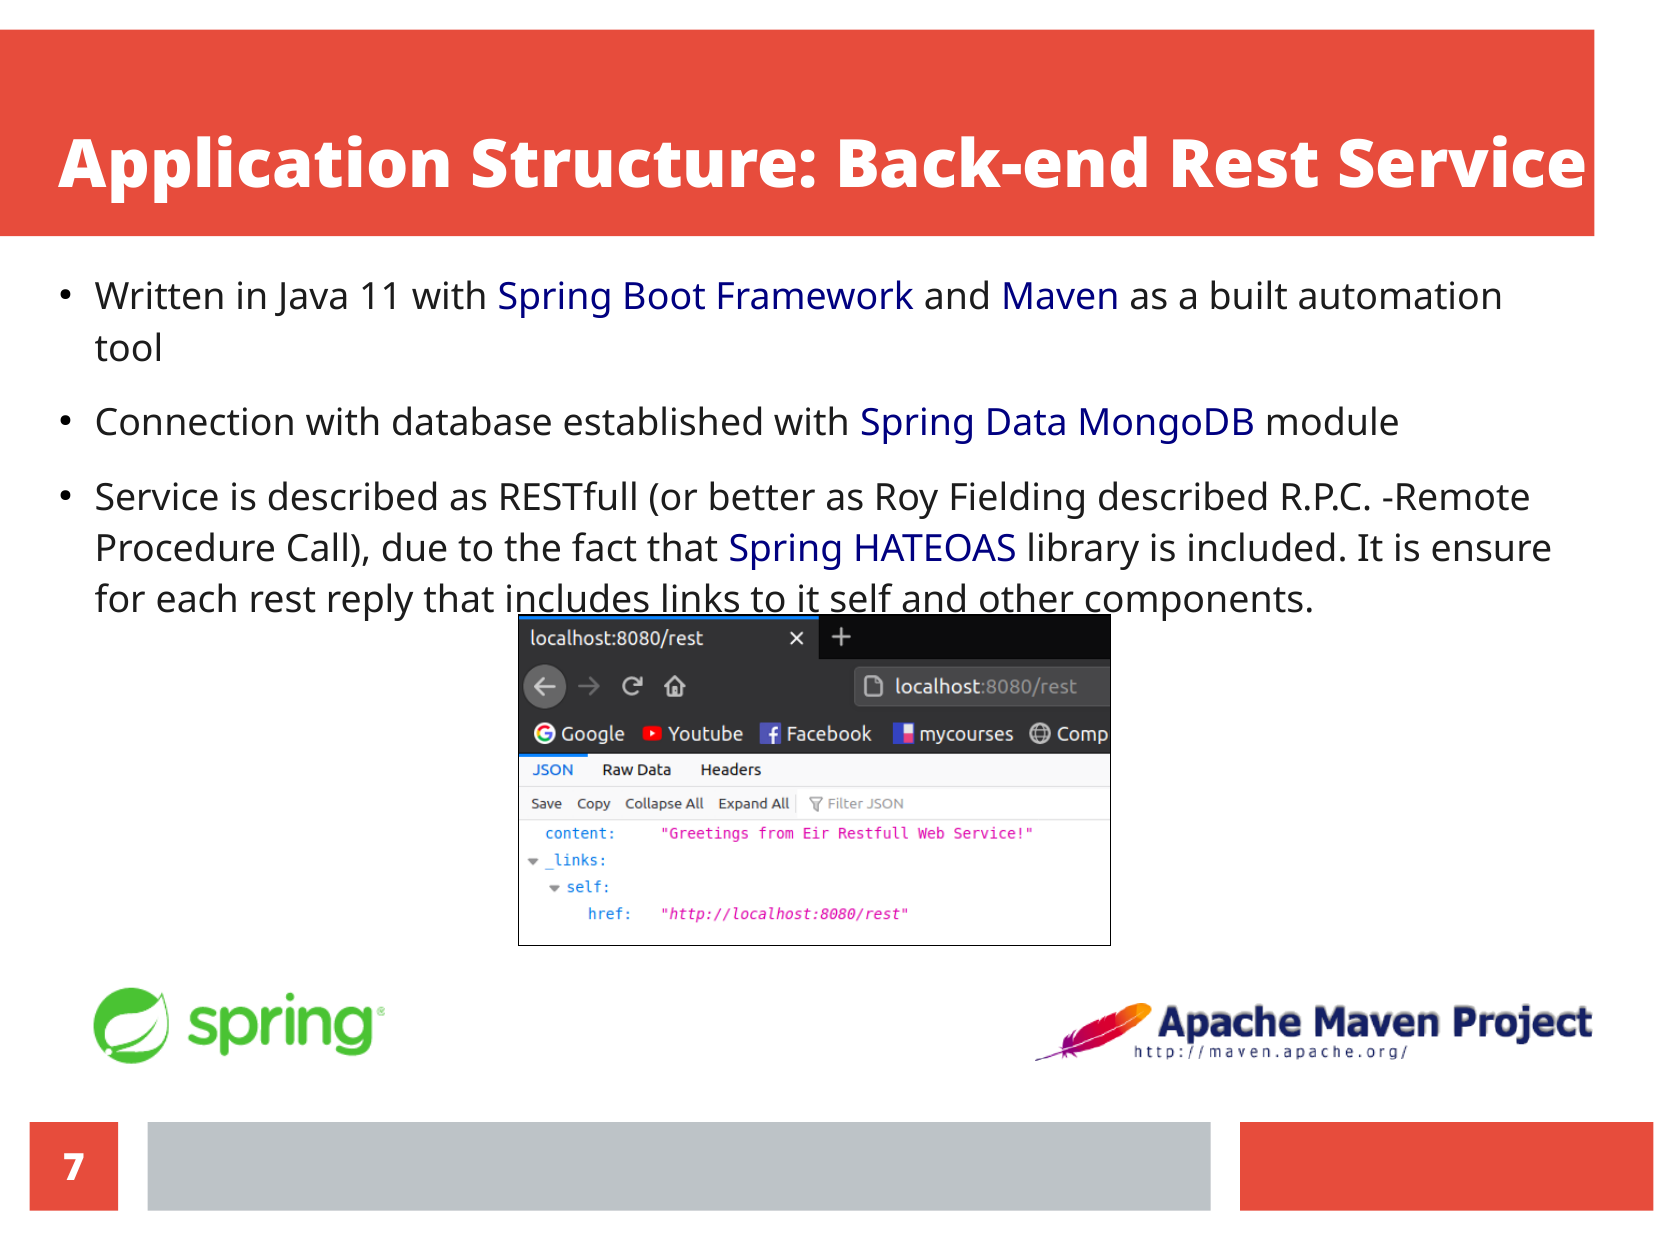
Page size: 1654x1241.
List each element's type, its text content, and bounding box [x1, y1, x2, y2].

title Application Structure: Back-end Rest Service [59, 59, 1595, 207]
picture [518, 614, 1111, 946]
picture [1020, 984, 1612, 1081]
picture [75, 974, 395, 1079]
list Written in Java 11 with Spring Boot Framework and Maven as a built automation tool Connection with database established with Spring Data MongoDB module Service is described as RESTfull (or better as Roy Fielding described R.P.C. -Remote Procedure Call), due to the fact that Spring HATEOAS library is included. It is ensure for each rest reply that includes links to it self and other components. [59, 270, 1565, 1038]
